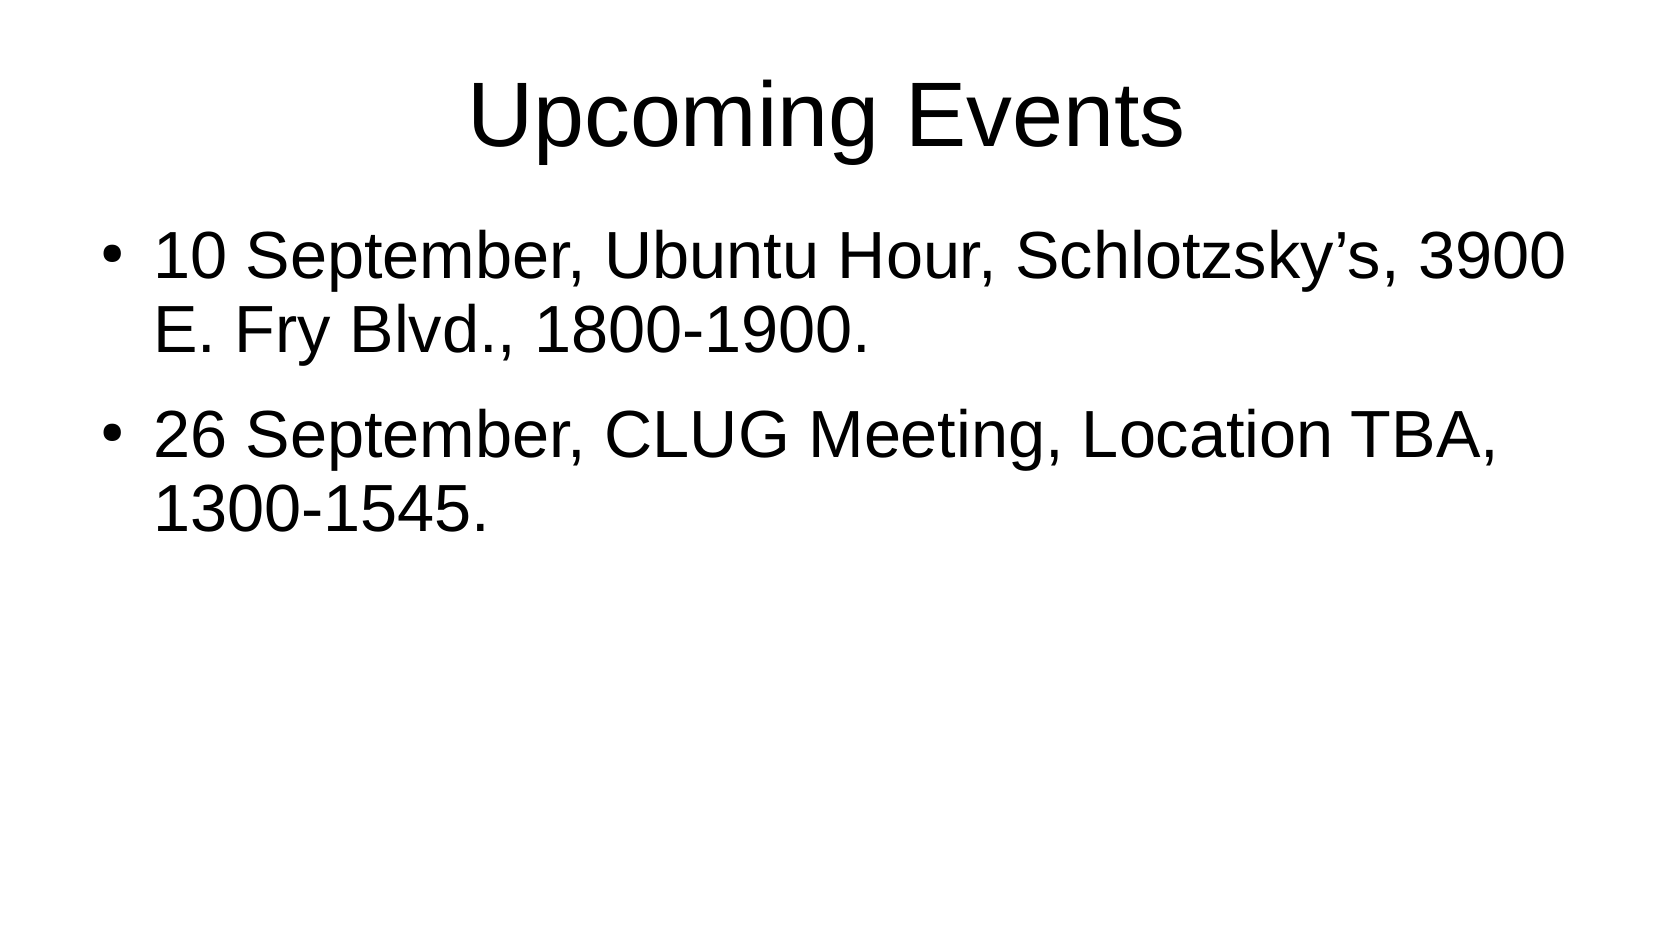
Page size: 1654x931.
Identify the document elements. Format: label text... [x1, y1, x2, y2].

title Upcoming Events [82, 37, 1571, 193]
list 10 September, Ubuntu Hour, Schlotzsky’s, 3900 E. Fry Blvd., 1800-1900. 26 September, CLUG Meeting, Location TBA, 1300-1545. [82, 217, 1571, 758]
